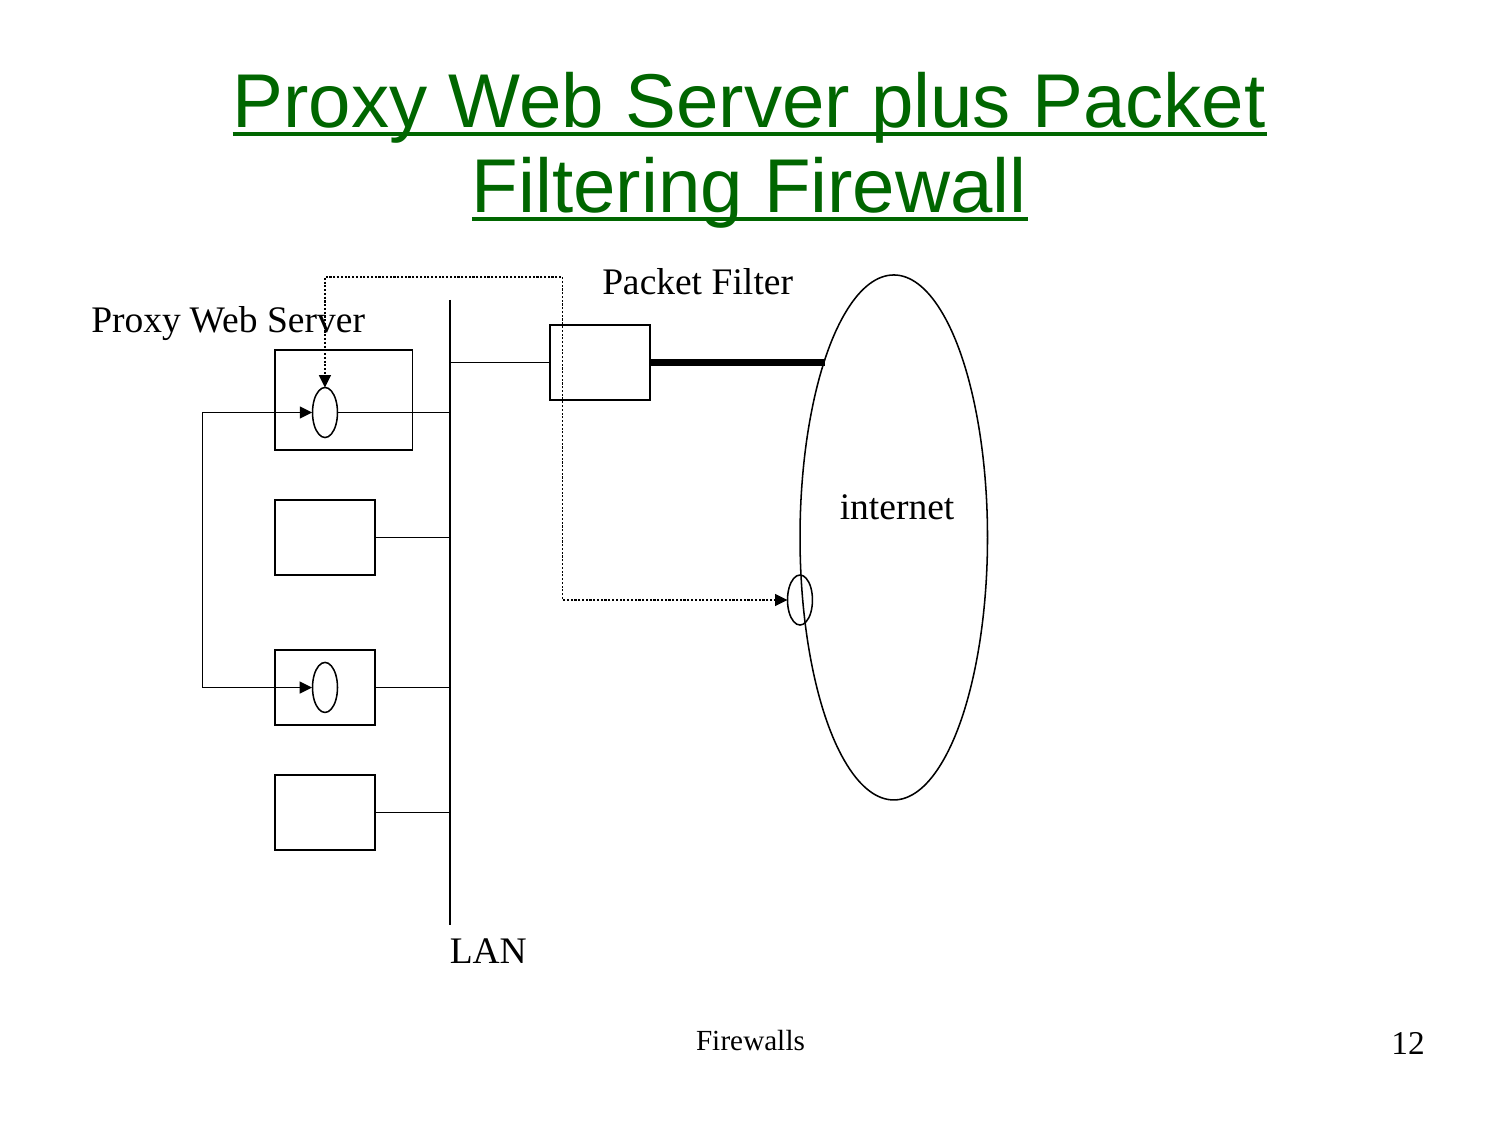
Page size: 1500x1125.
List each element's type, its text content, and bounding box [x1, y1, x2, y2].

text_box Packet Filter [587, 249, 809, 310]
text_box LAN [435, 918, 542, 979]
title Proxy Web Server plus Packet Filtering Firewall [112, 49, 1388, 238]
text_box internet [825, 474, 970, 535]
text_box Proxy Web Server [76, 287, 381, 348]
